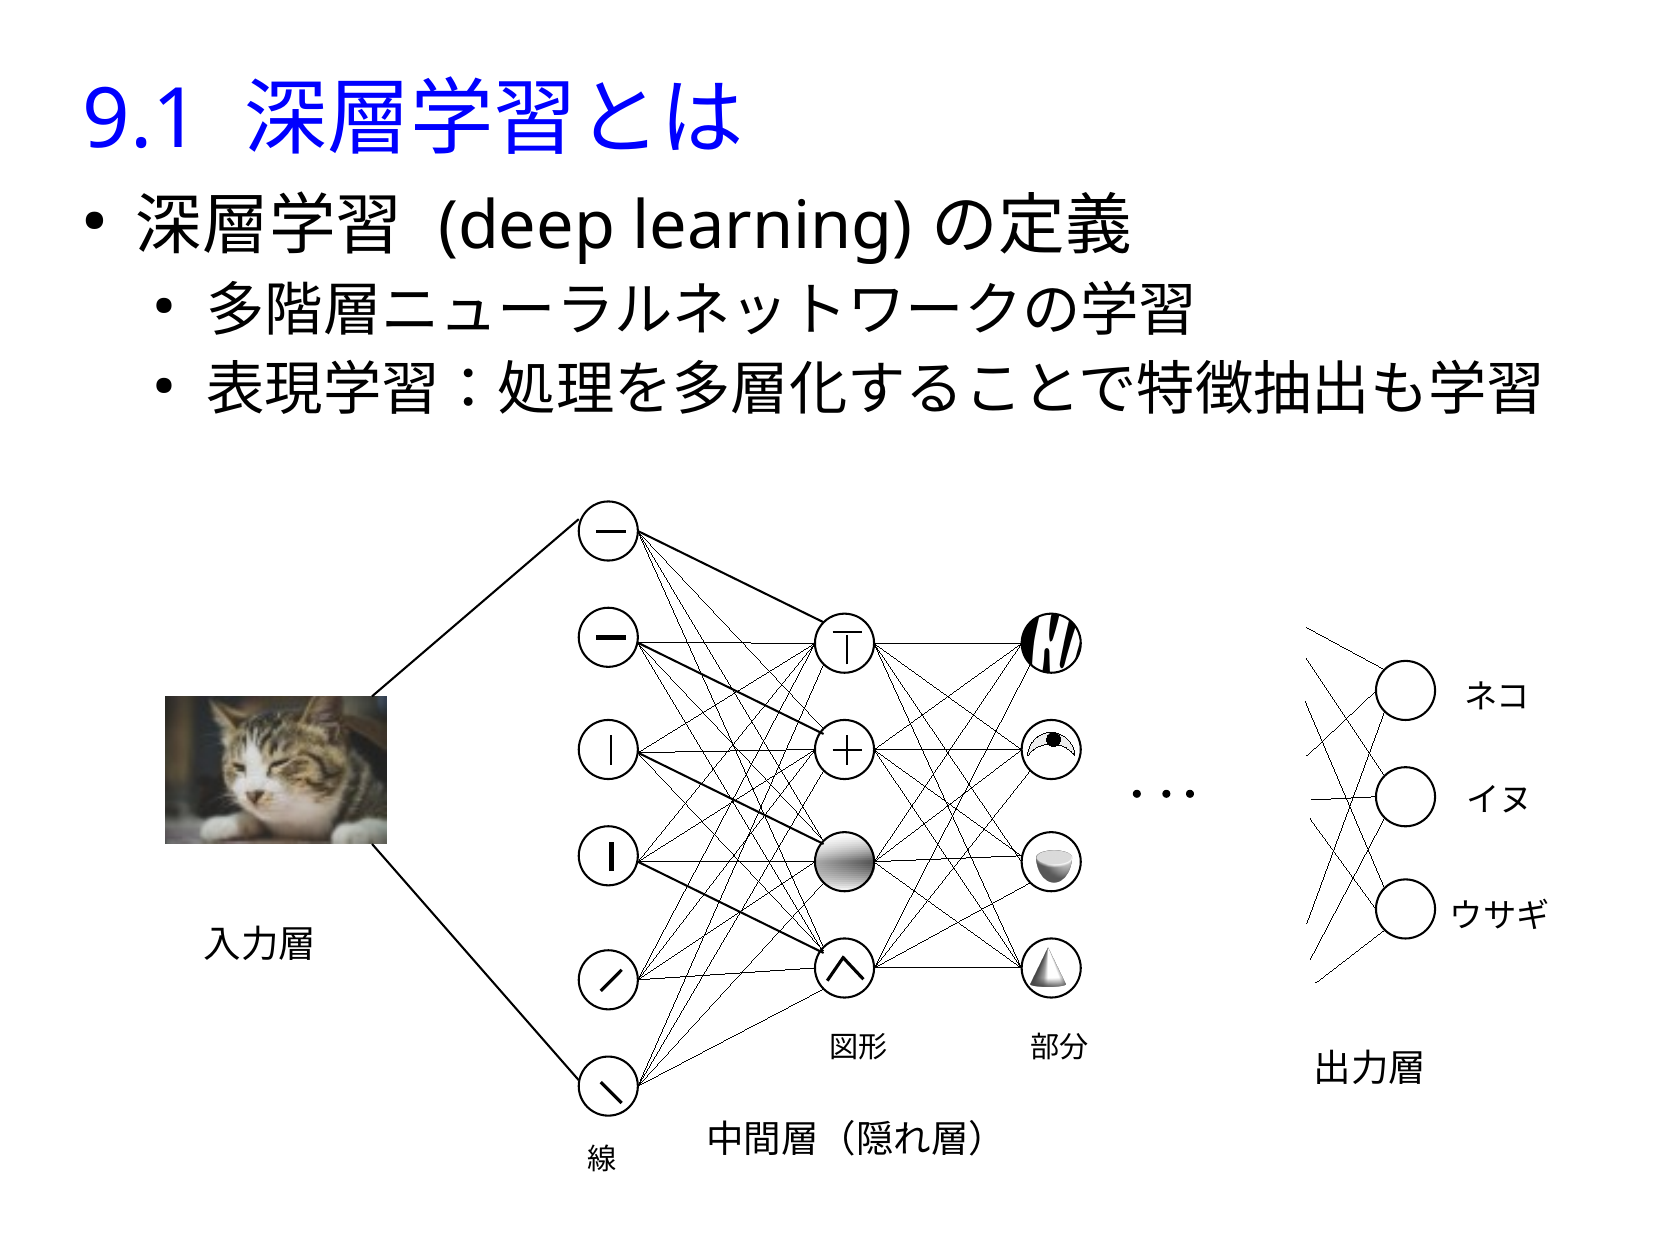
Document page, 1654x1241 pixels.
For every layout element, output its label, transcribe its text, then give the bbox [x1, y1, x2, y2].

text_box [1376, 660, 1436, 721]
text_box イヌ [1513, 805, 1523, 809]
text_box 入力層 [112, 897, 408, 986]
text_box 出力層 [1222, 1021, 1518, 1110]
text_box [814, 613, 875, 673]
text_box 部分 [1015, 1015, 1104, 1075]
text_box [1021, 719, 1081, 780]
text_box [578, 826, 638, 886]
text_box [815, 832, 875, 892]
list 深層学習 (deep learning)の定義 多階層ニューラルネットワークの学習 表現学習：処理を多層化することで特徴抽出も学習 [64, 177, 1571, 897]
text_box ウサギ [1446, 901, 1475, 925]
text_box [815, 938, 875, 998]
text_box [1187, 790, 1193, 797]
text_box [578, 719, 638, 780]
text_box [814, 719, 875, 780]
text_box [578, 607, 638, 667]
text_box イヌ [1486, 785, 1554, 809]
text_box [1133, 790, 1140, 797]
text_box [1375, 767, 1436, 827]
text_box ウサギ [1503, 901, 1532, 925]
picture [165, 696, 387, 844]
text_box [1021, 613, 1081, 673]
text_box ウサギ [1531, 901, 1554, 925]
text_box [578, 1056, 638, 1116]
text_box 中間層（隠れ層） [708, 1091, 1004, 1181]
text_box [578, 950, 638, 1010]
text_box [1021, 832, 1081, 892]
text_box イヌ [1446, 785, 1492, 809]
title 9.1 深層学習とは [82, 29, 1571, 177]
text_box [1163, 790, 1170, 797]
text_box 線 [572, 1127, 632, 1187]
text_box [578, 501, 638, 561]
text_box 図形 [815, 1015, 903, 1075]
text_box [1375, 879, 1436, 939]
text_box ウサギ [1467, 901, 1504, 925]
text_box [1021, 938, 1081, 998]
text_box ウサギ [1495, 901, 1504, 908]
